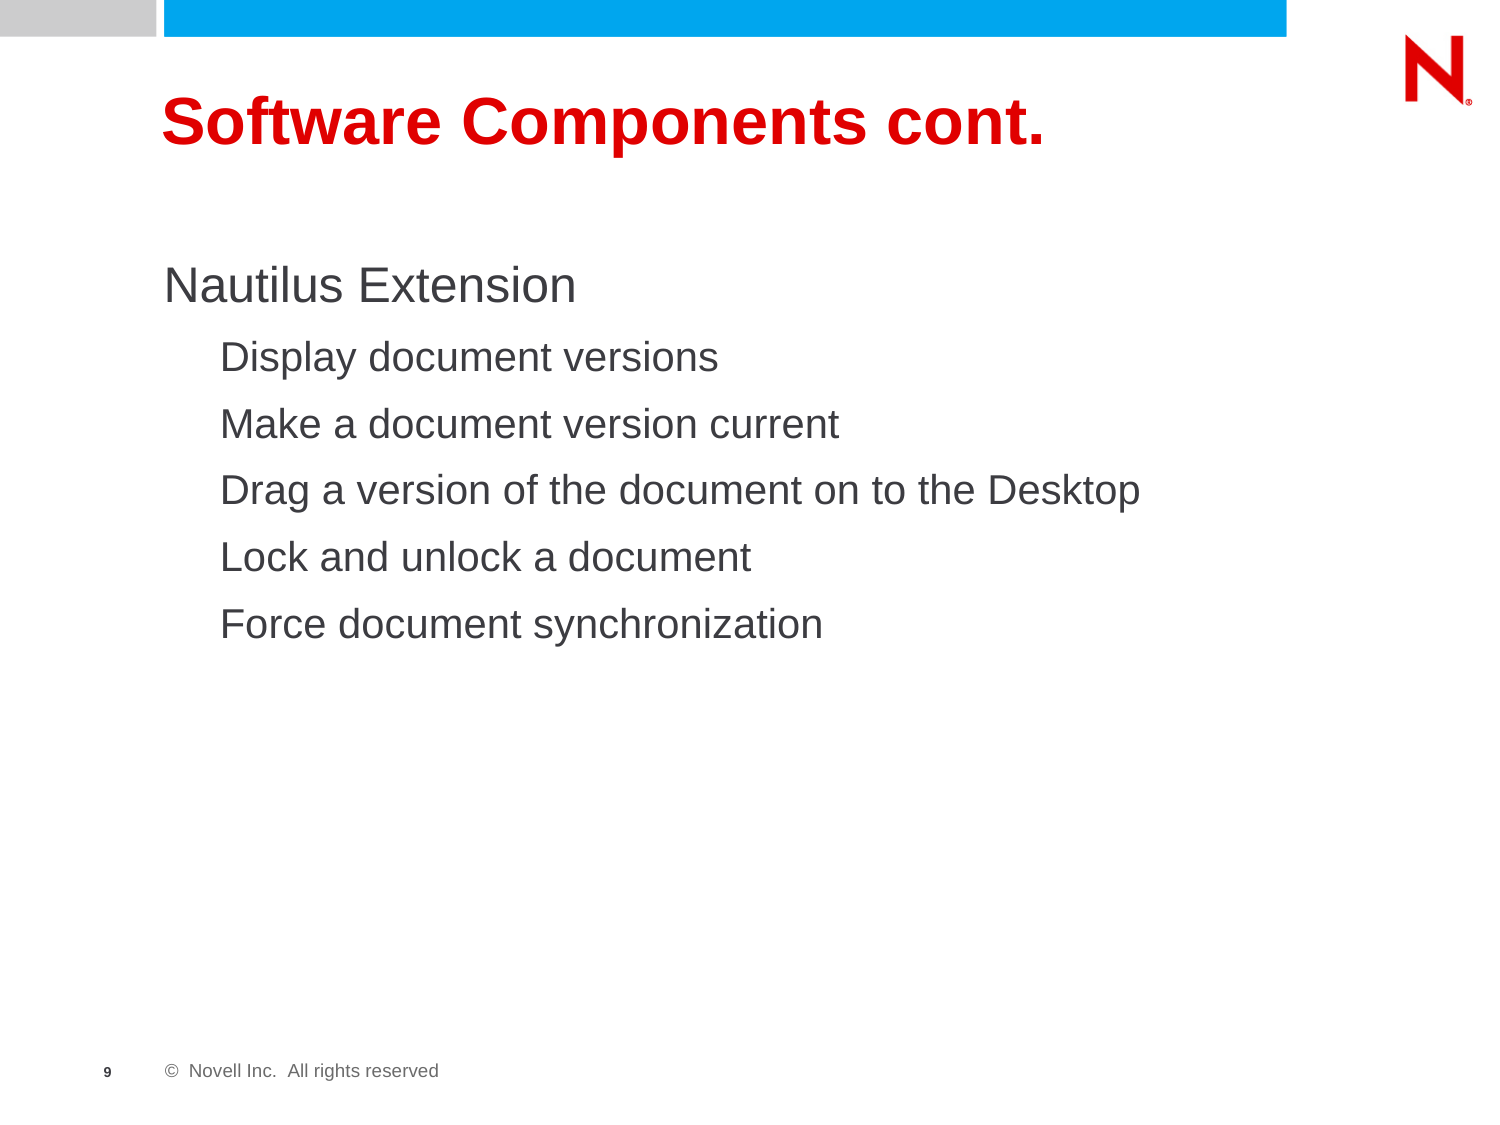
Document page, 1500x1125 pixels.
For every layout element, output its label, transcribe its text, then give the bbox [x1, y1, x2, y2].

picture [1403, 32, 1473, 107]
title Software Components cont. [161, 41, 1383, 205]
list Nautilus Extension Display document versions Make a document version current Drag a version of the document on to the Desktop Lock and unlock a document Force document synchronization [163, 254, 1404, 986]
